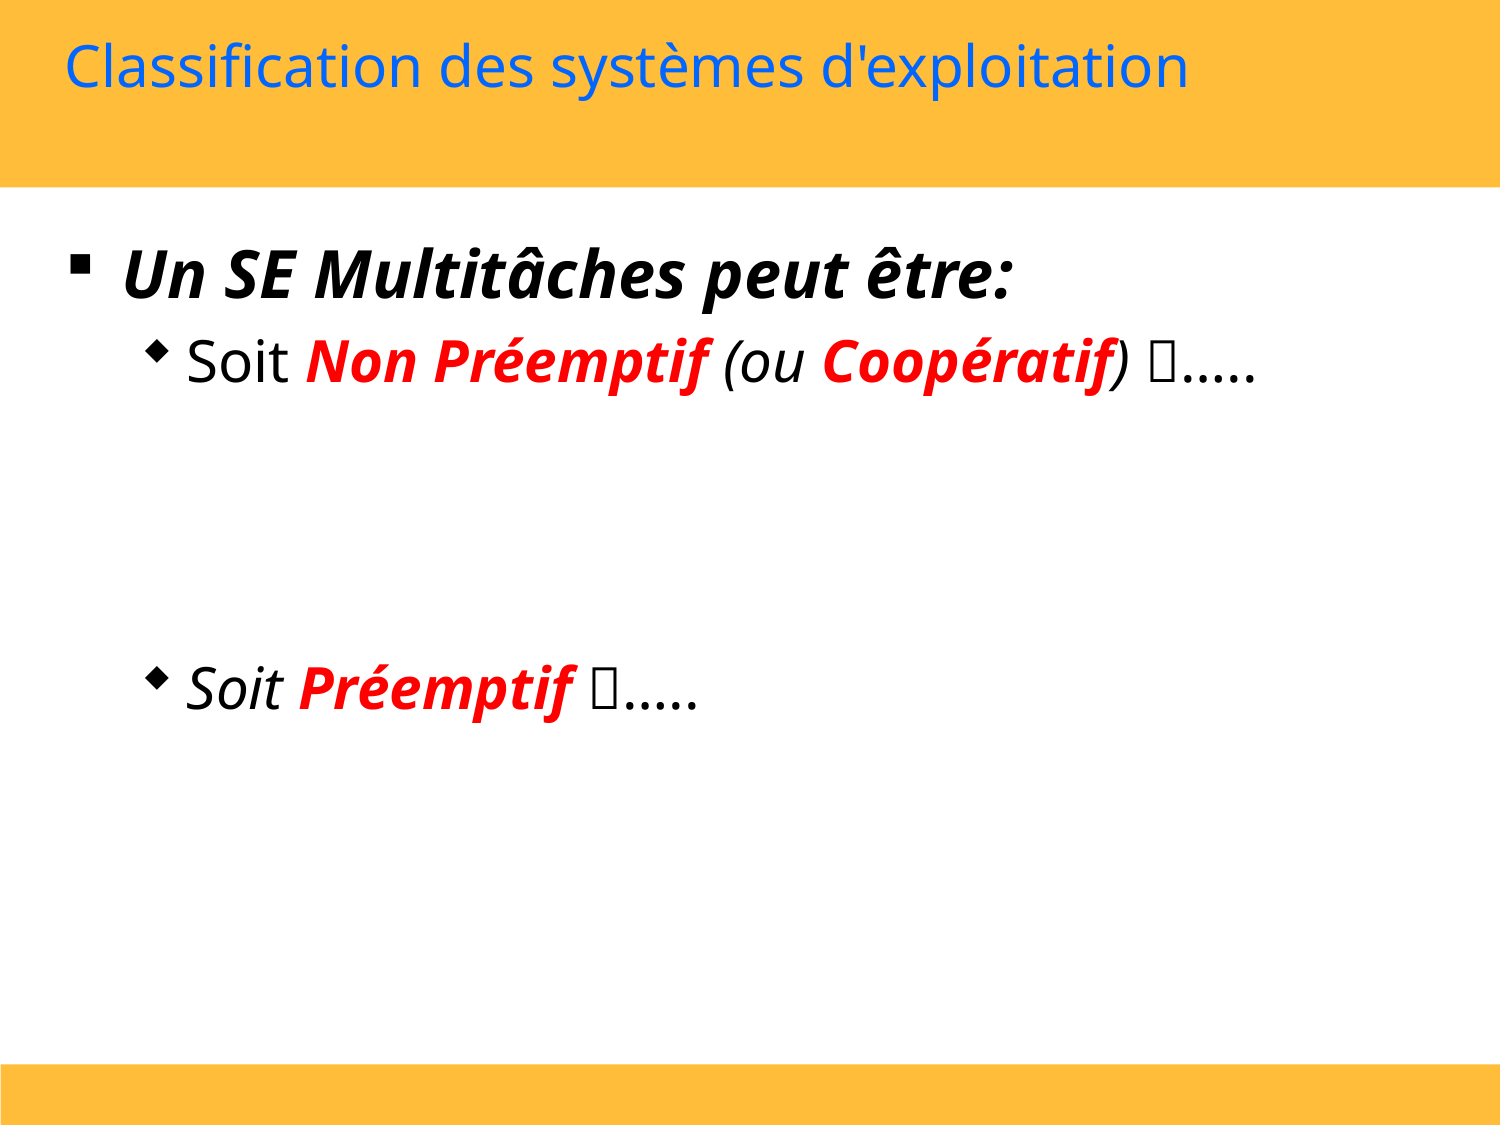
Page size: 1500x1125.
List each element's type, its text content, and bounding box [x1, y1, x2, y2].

text_box Classification des systèmes d'exploitation [49, 24, 1450, 148]
text_box Un SE Multitâches peut être: Soit Non Préemptif (ou Coopératif) ….. Soit Préemptif ….. [50, 224, 1475, 622]
